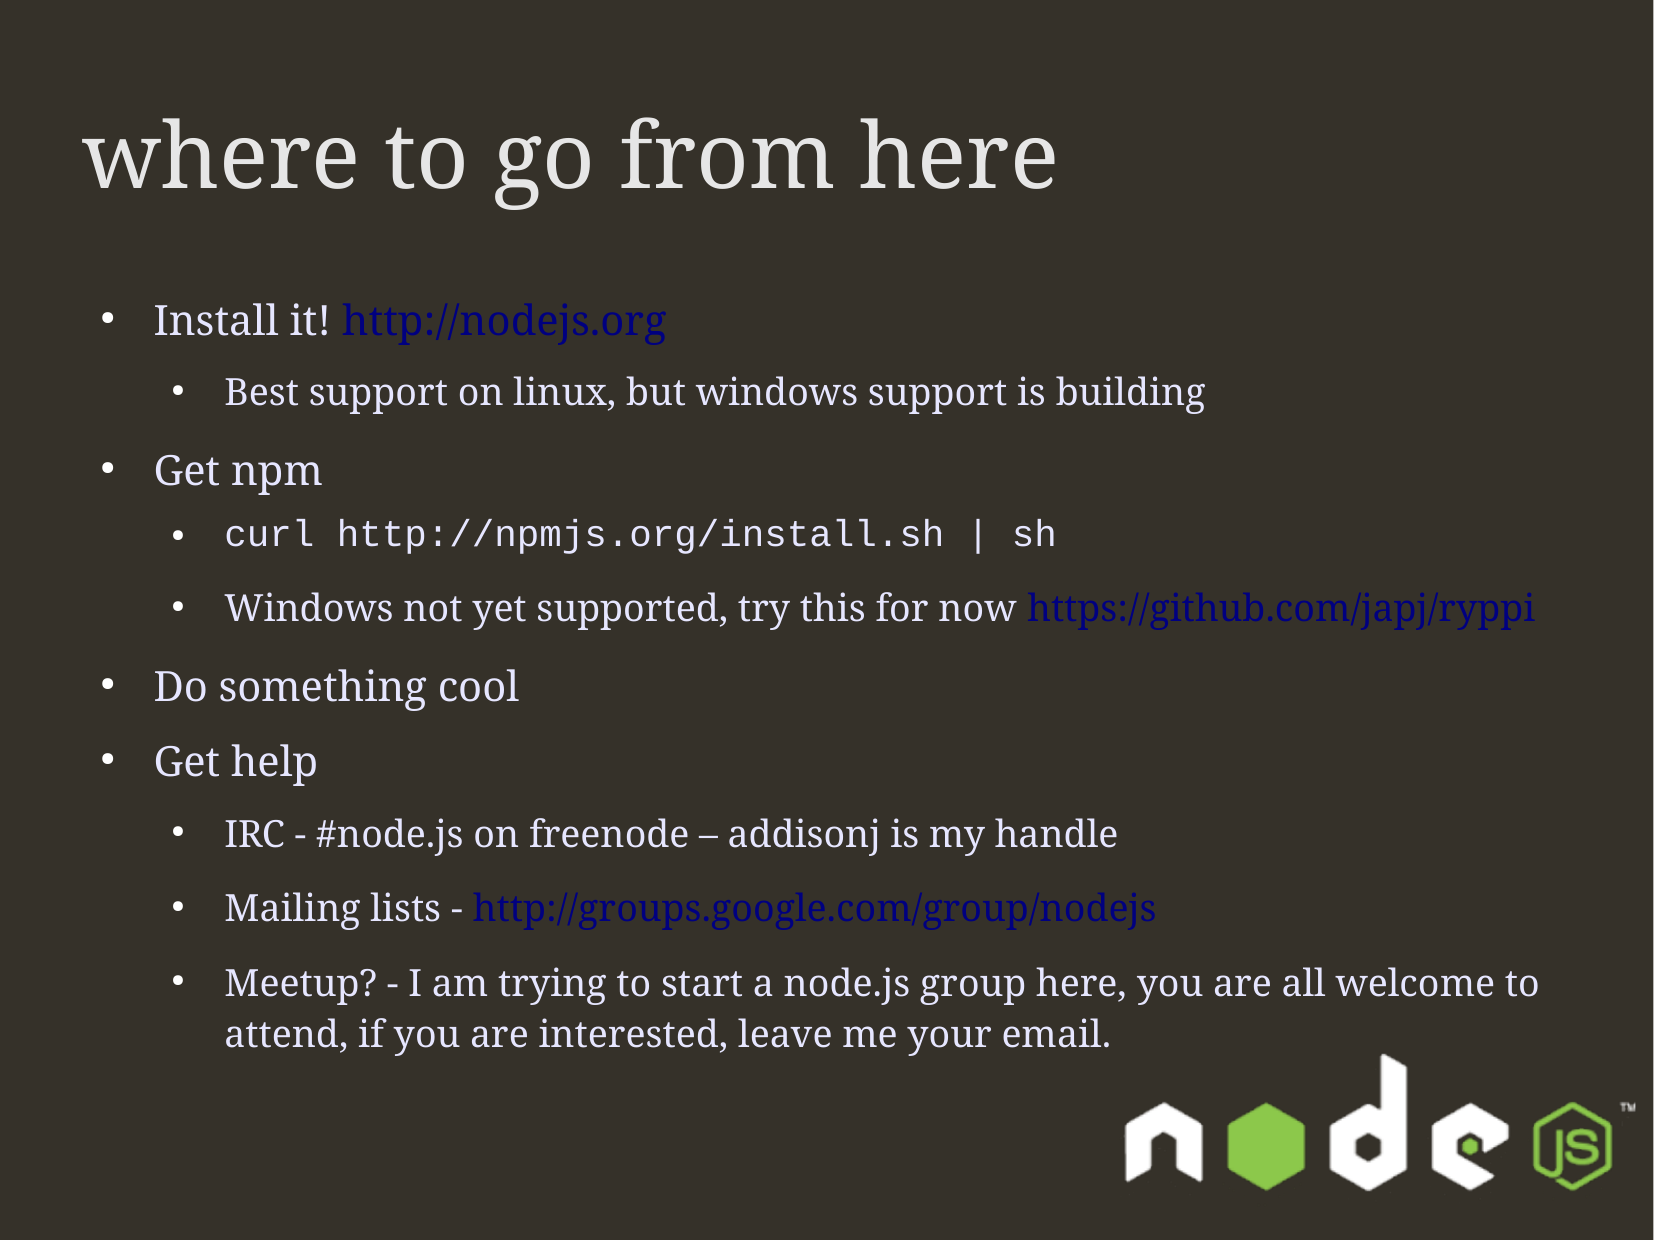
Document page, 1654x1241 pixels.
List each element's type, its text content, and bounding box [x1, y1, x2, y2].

title where to go from here [82, 49, 1571, 257]
picture [1108, 1006, 1651, 1238]
list Install it! http://nodejs.org Best support on linux, but windows support is building Get npm curl http://npmjs.org/install.sh | sh Windows not yet supported, try this for now https://github.com/japj/ryppi Do something cool Get help IRC - #node.js on freenode – addisonj is my handle Mailing lists - http://groups.google.com/group/nodejs Meetup? - I am trying to start a node.js group here, you are all welcome to attend, if you are interested, leave me your email. [82, 290, 1571, 1109]
